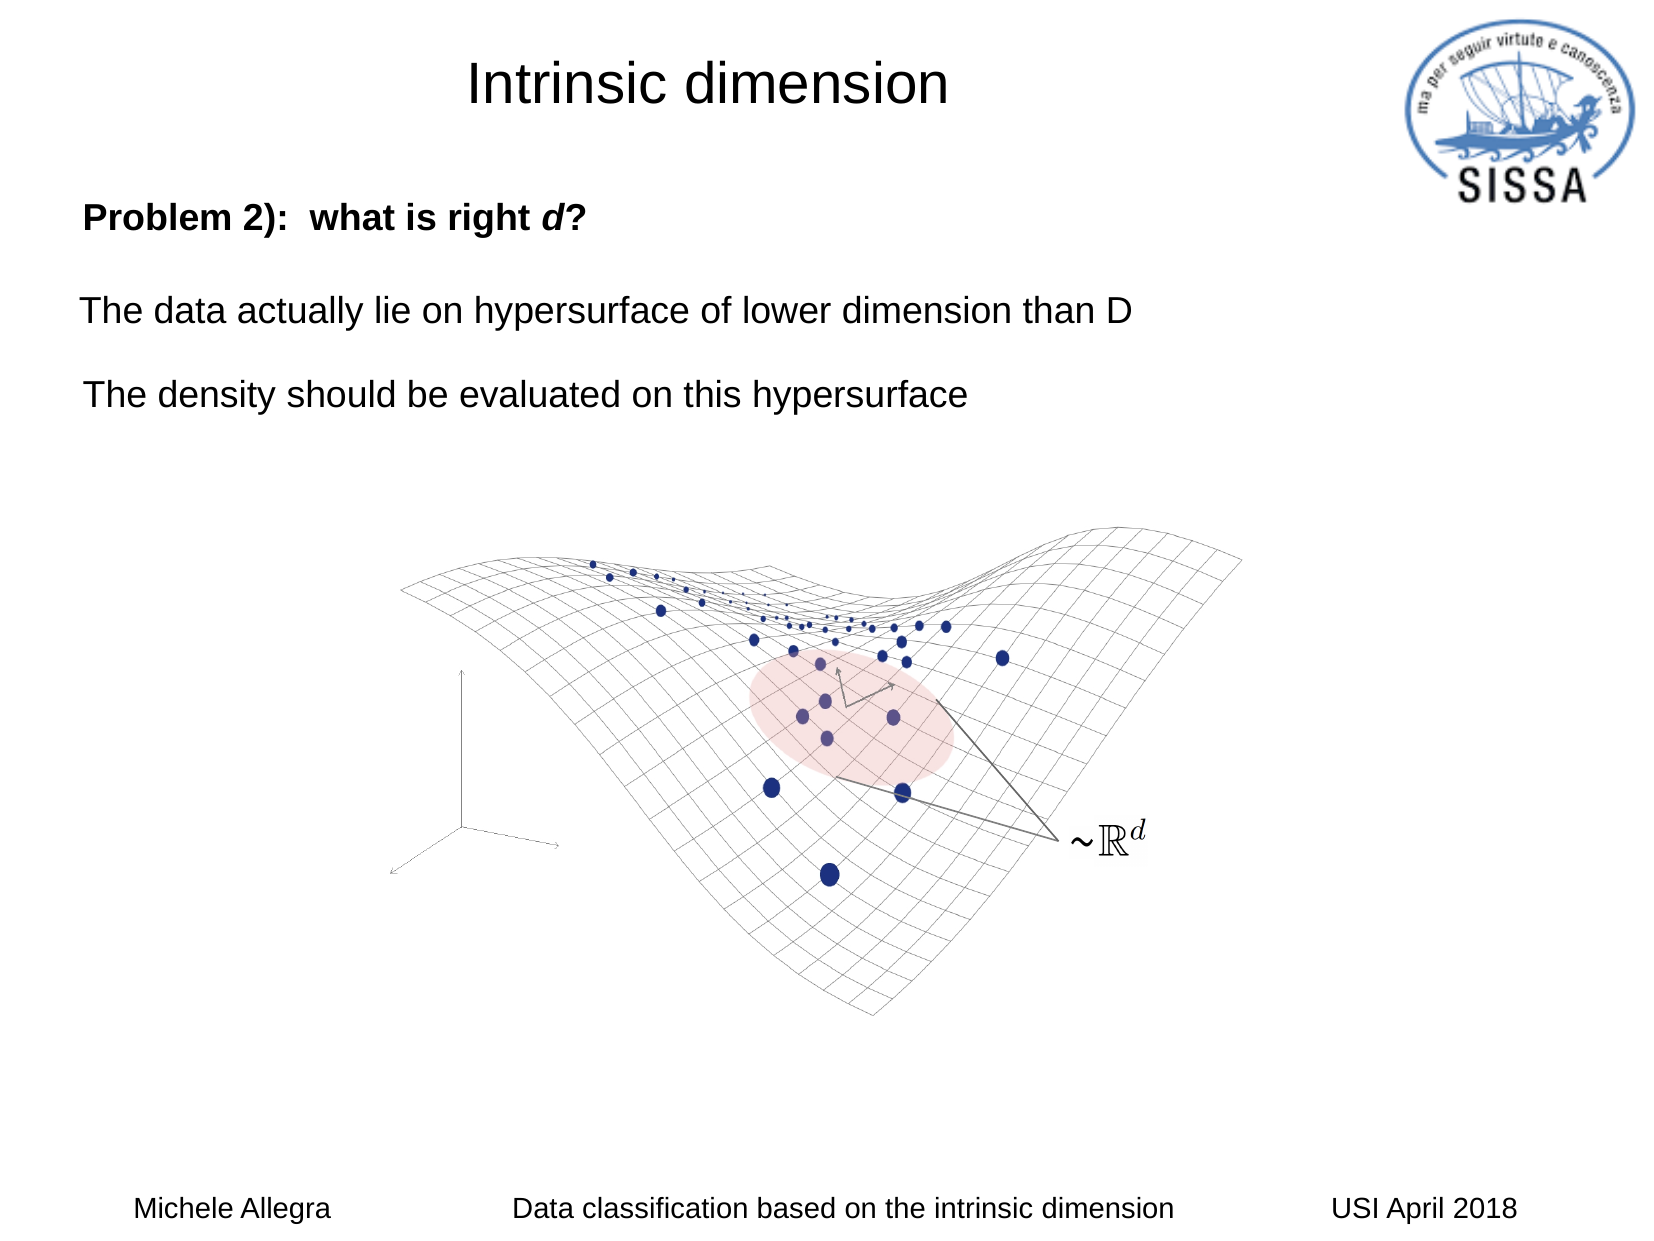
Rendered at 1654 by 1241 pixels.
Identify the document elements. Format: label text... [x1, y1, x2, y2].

subtitle Problem 2): what is right d? [47, 28, 1536, 247]
picture [377, 429, 1248, 1022]
picture [1391, 16, 1652, 207]
text_box The data actually lie on hypersurface of lower dimension than D The density should be evaluated on this hypersurface [47, 247, 1536, 416]
title Michele Allegra Data classification based on the intrinsic dimension USI April 2018 [82, 1171, 1571, 1241]
